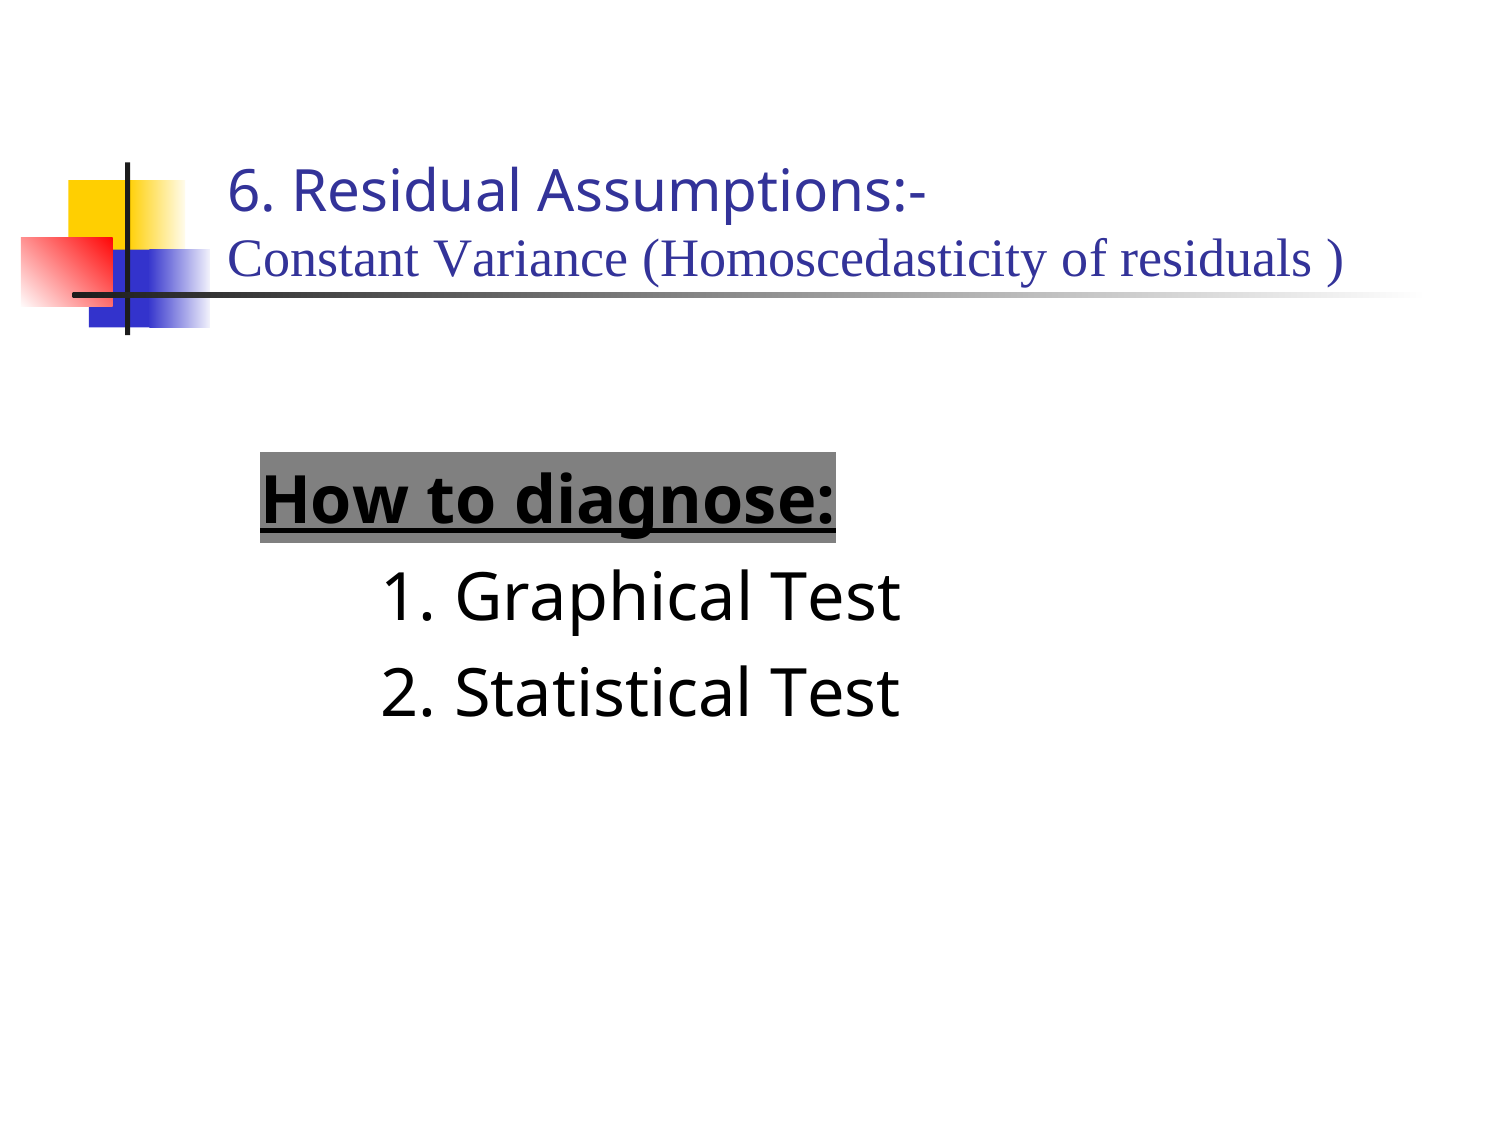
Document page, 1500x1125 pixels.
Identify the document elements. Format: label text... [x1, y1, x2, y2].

list [17, 419, 1489, 839]
list How to diagnose: 1. Graphical Test 2. Statistical Test [188, 448, 1465, 827]
title 6. Residual Assumptions:- Constant Variance (Homoscedasticity of residuals ) [212, 144, 1488, 296]
